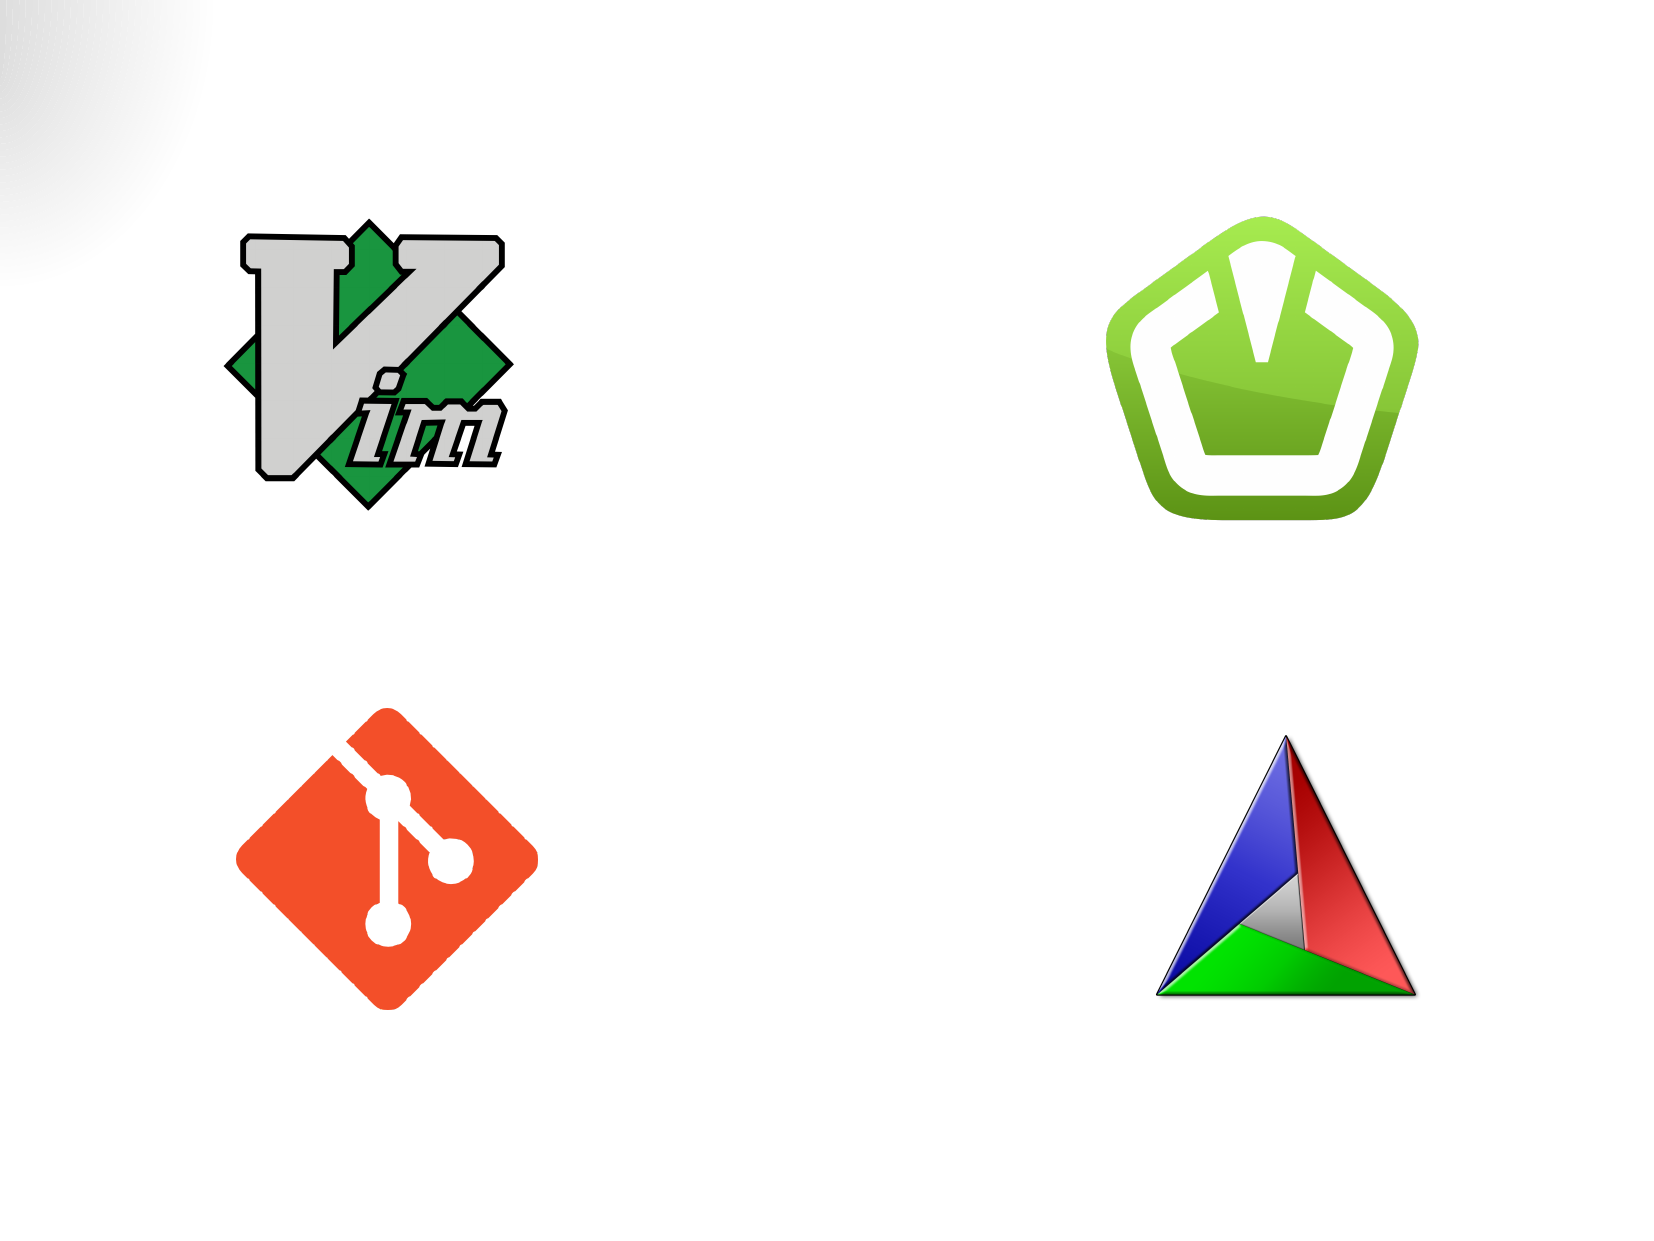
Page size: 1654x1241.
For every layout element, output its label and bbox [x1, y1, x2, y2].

picture [1139, 719, 1435, 1016]
picture [218, 212, 520, 514]
picture [236, 708, 538, 1010]
picture [1087, 195, 1435, 543]
